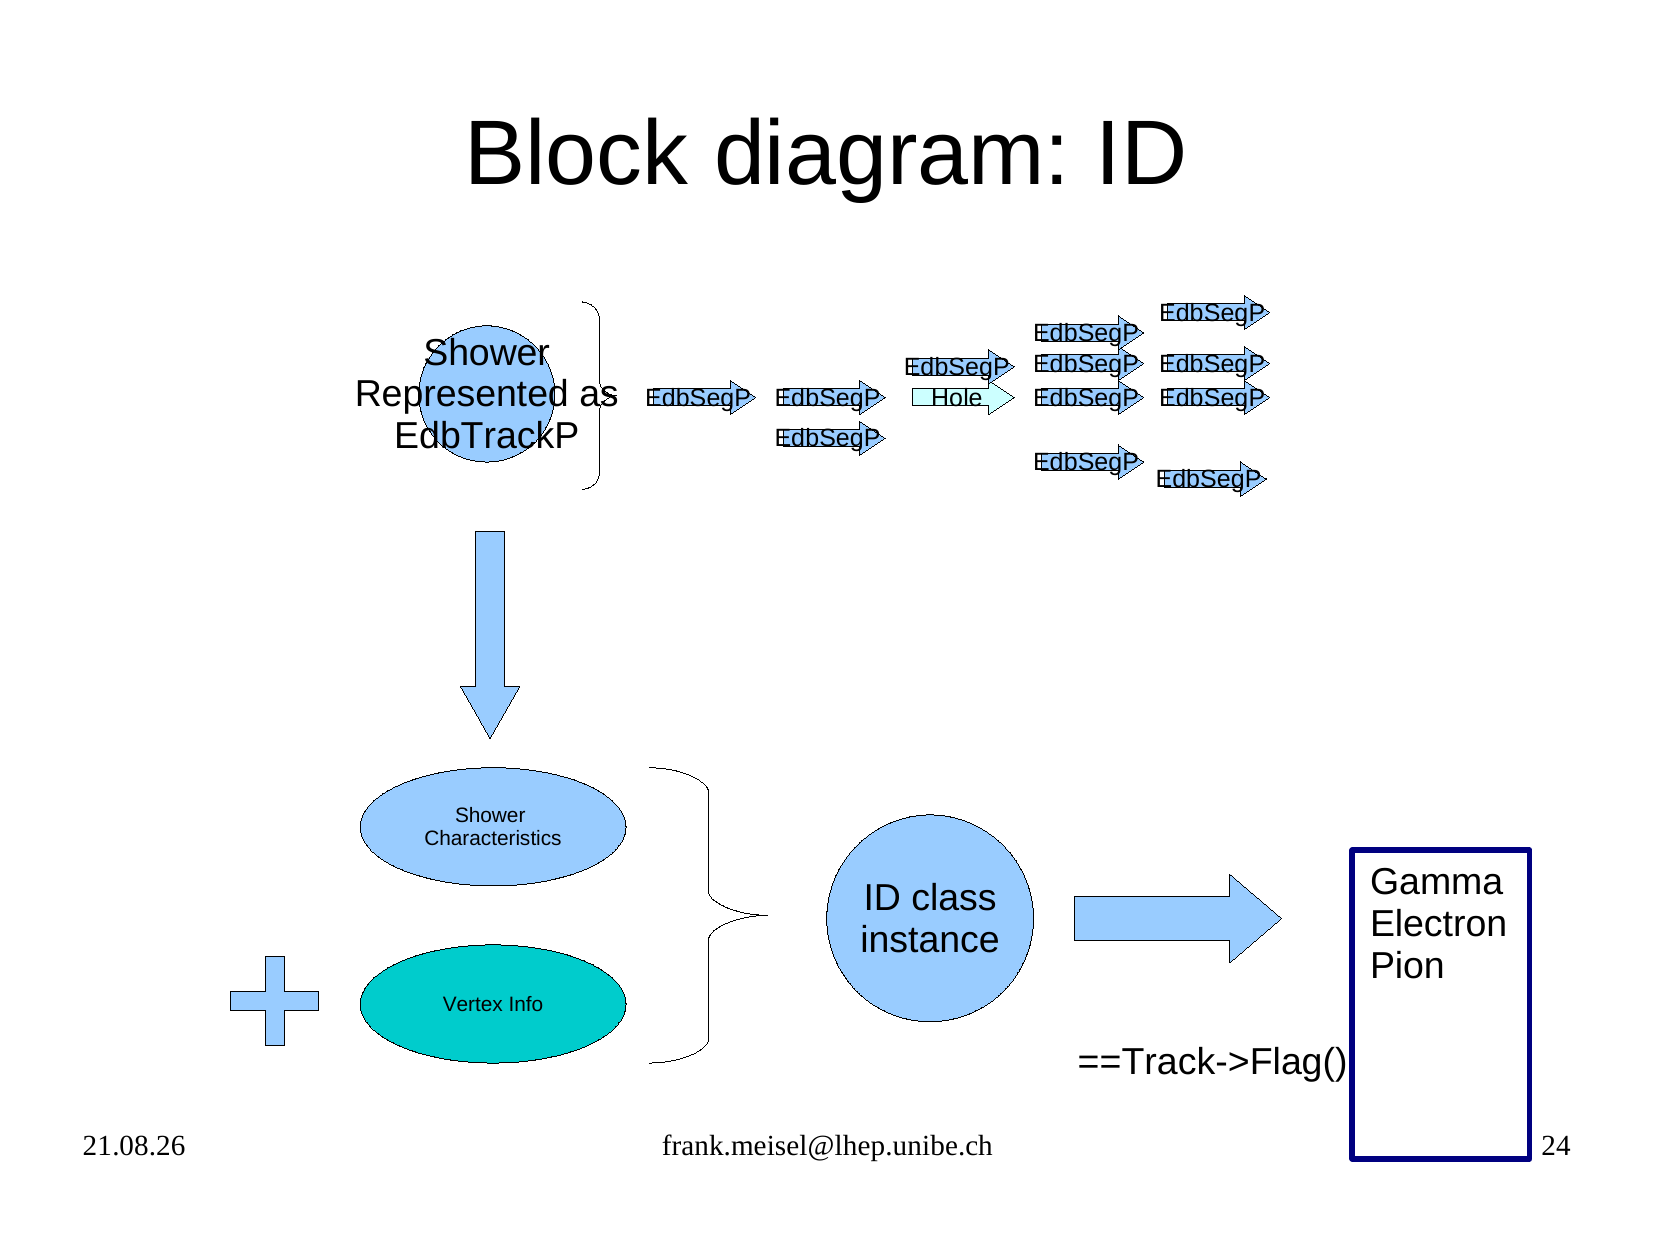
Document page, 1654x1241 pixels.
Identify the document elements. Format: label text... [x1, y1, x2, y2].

text_box EdbSegP [809, 380, 886, 415]
text_box EdbSegP [679, 380, 756, 415]
text_box EdbSegP [1067, 348, 1144, 381]
text_box EdbSegP [1193, 295, 1270, 330]
text_box EdbSegP [1193, 346, 1270, 381]
text_box EdbSegP [1041, 388, 1059, 406]
text_box EdbSegP [912, 349, 1015, 384]
text_box EdbSegP [1164, 461, 1267, 497]
text_box Vertex Info [360, 944, 627, 1064]
text_box EdbSegP [1041, 315, 1144, 350]
text_box Hole [952, 394, 960, 405]
text_box [230, 956, 319, 1046]
text_box [460, 531, 520, 739]
text_box EdbSegP [1041, 354, 1059, 372]
text_box EdbSegP [1167, 303, 1185, 321]
text_box EdbSegP [783, 421, 886, 456]
text_box EdbSegP [1193, 380, 1270, 415]
text_box Hole [967, 382, 1015, 415]
text_box EdbSegP [1167, 354, 1185, 372]
text_box EdbSegP [783, 388, 801, 406]
text_box Gamma Electron Pion [1352, 850, 1530, 1159]
text_box Hole [935, 398, 945, 406]
text_box EdbSegP [1067, 380, 1144, 415]
text_box EdbSegP [653, 388, 671, 406]
text_box Shower Characteristics [360, 767, 627, 886]
text_box [1074, 874, 1282, 963]
text_box Shower Represented as EdbTrackP [419, 325, 555, 463]
text_box ID class instance [826, 814, 1034, 1022]
title Block diagram: ID [82, 49, 1571, 257]
text_box ==Track->Flag() [1062, 1033, 1447, 1129]
text_box EdbSegP [1041, 444, 1144, 480]
text_box Hole [912, 388, 965, 406]
text_box EdbSegP [1167, 388, 1185, 406]
